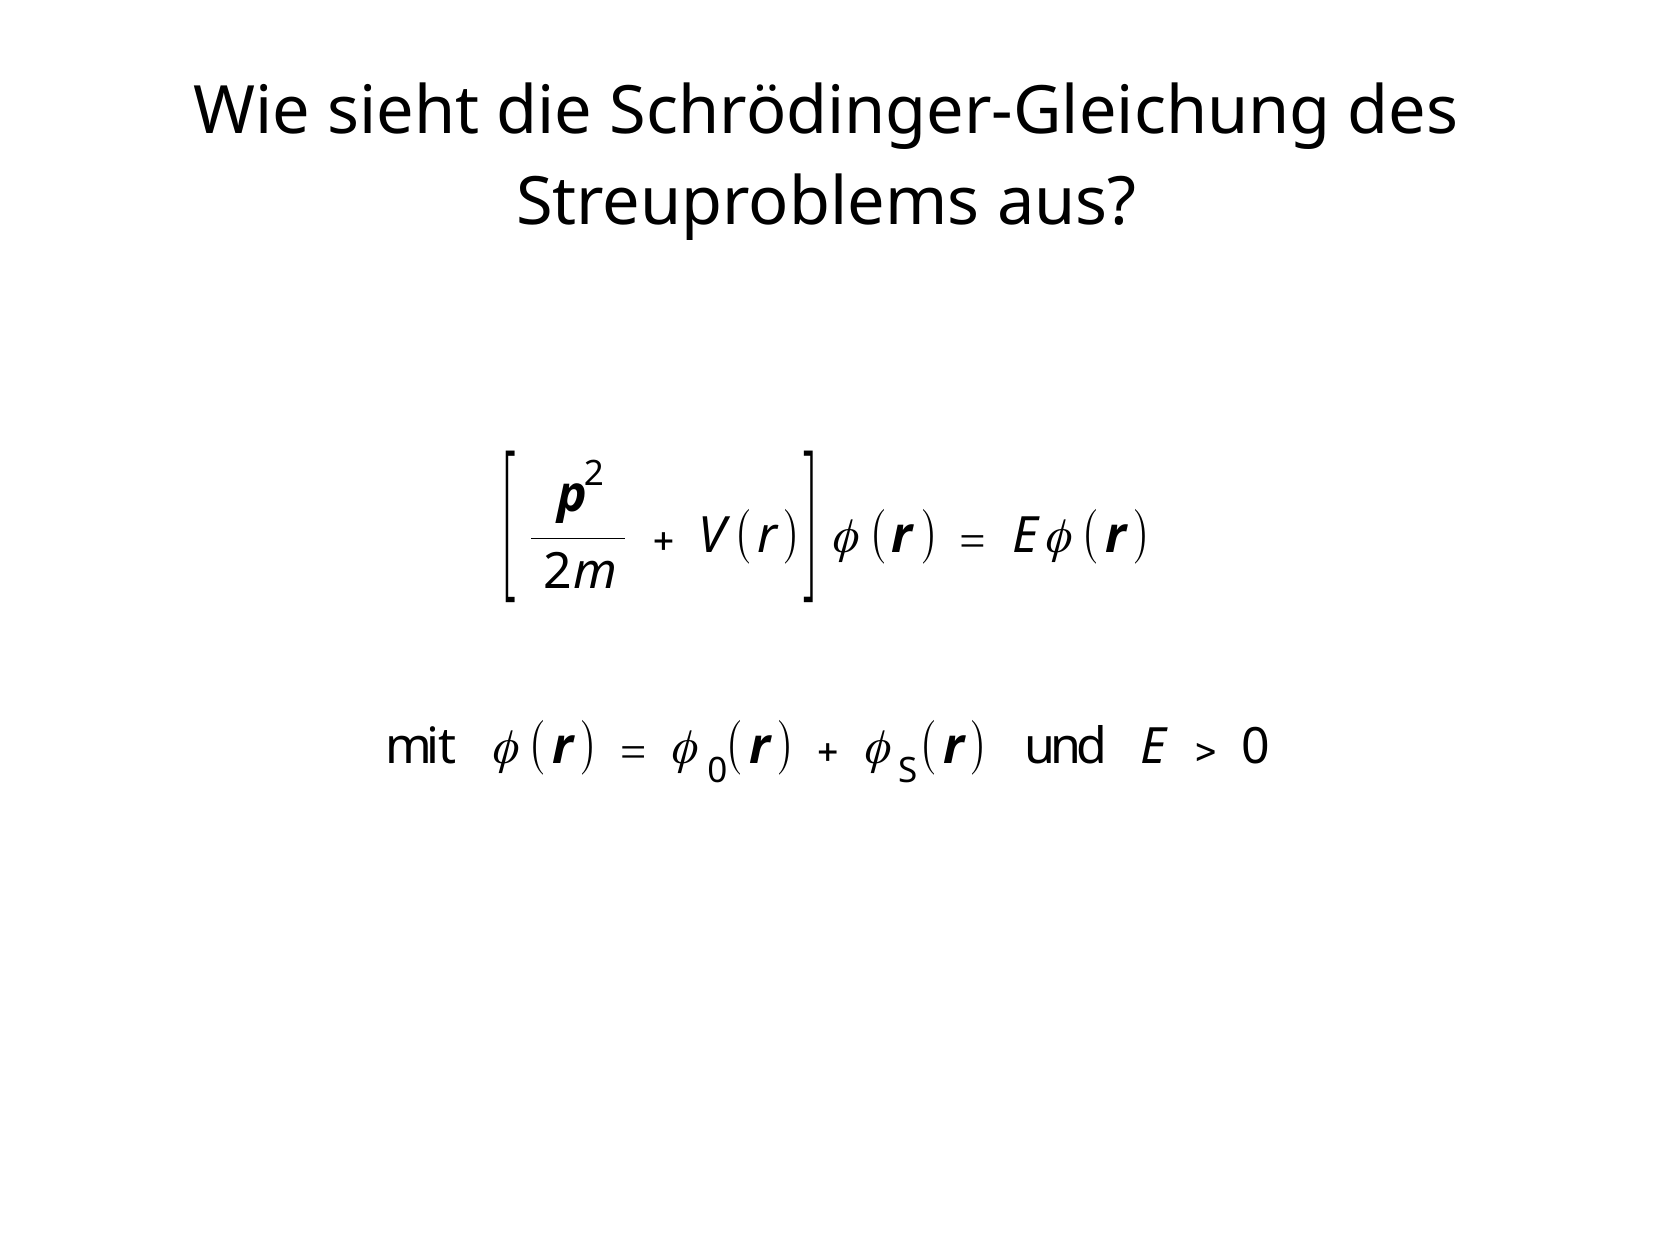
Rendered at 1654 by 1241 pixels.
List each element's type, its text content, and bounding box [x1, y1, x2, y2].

chart [379, 449, 1275, 791]
title Wie sieht die Schrödinger-Gleichung des Streuproblems aus? [82, 49, 1571, 257]
